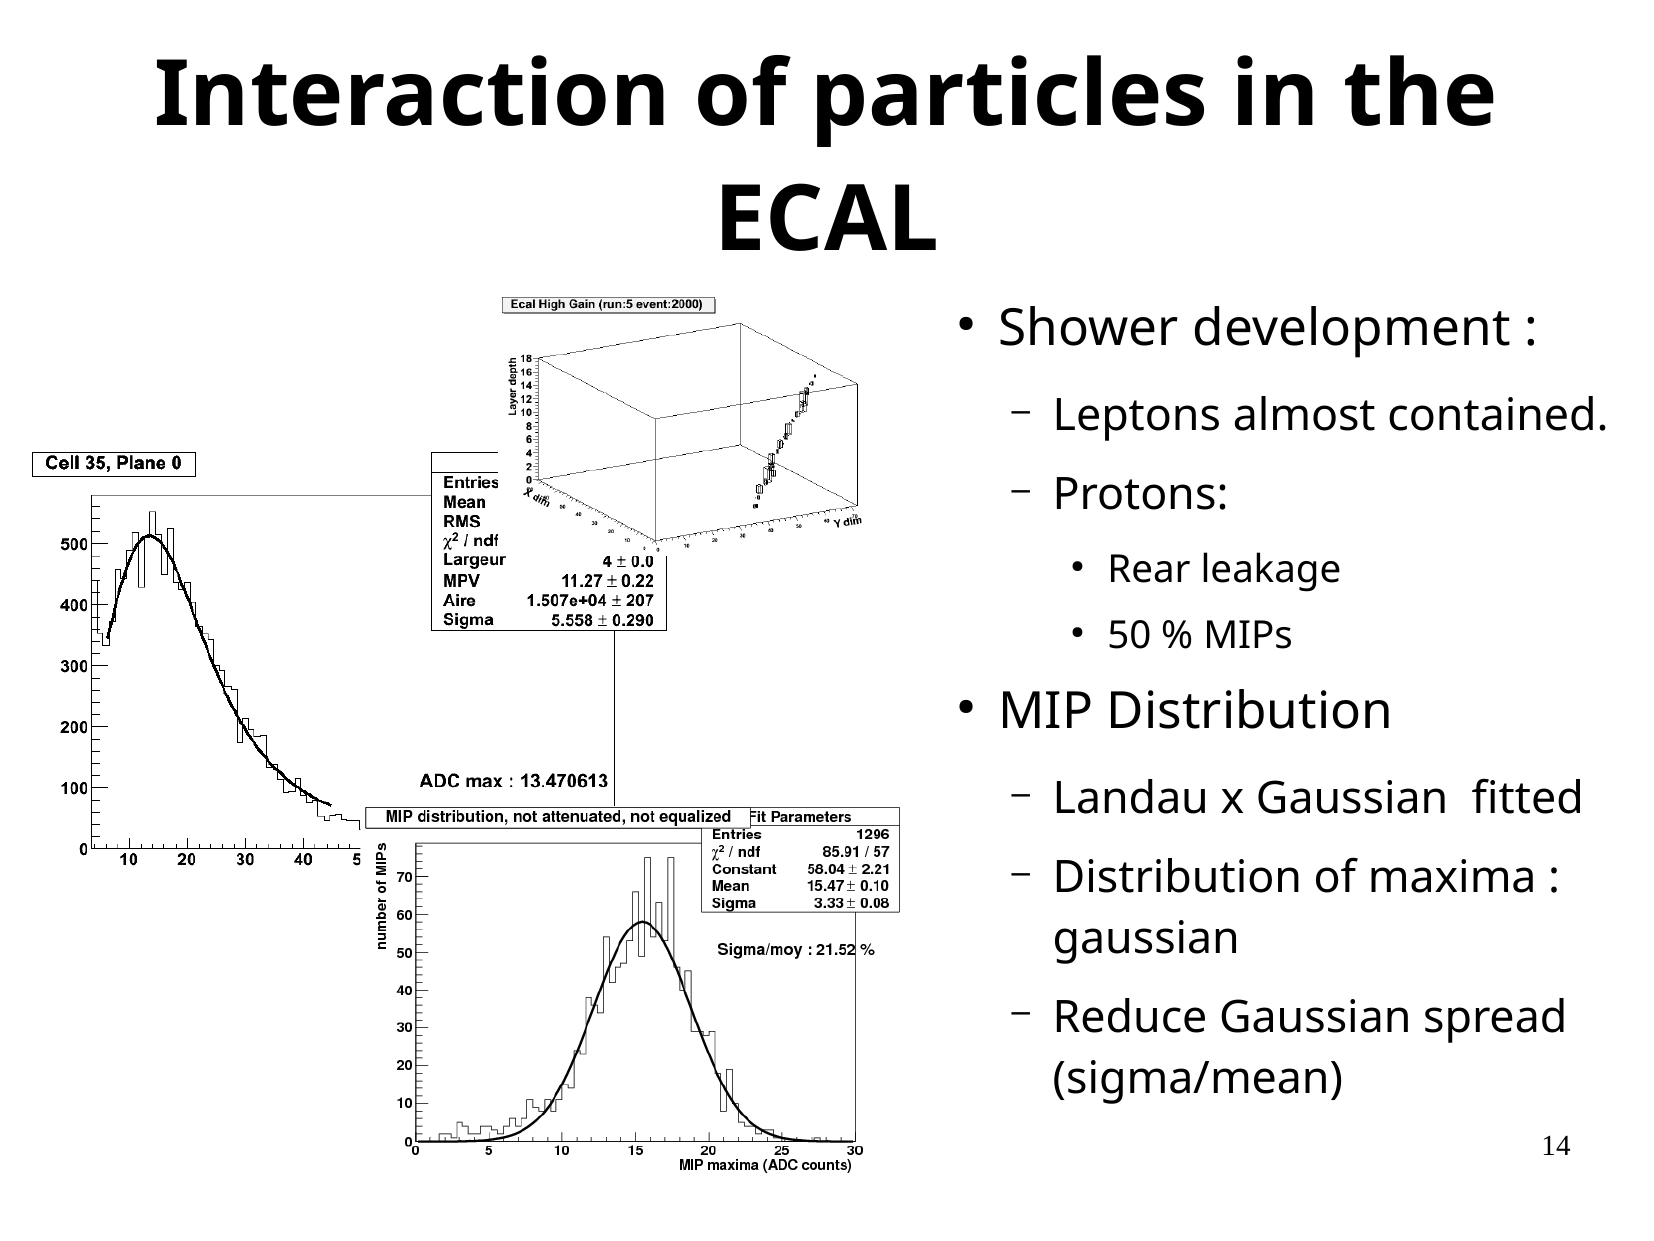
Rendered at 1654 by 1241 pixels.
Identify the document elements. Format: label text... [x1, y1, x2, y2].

picture [26, 292, 864, 893]
chart [360, 806, 954, 1212]
title Interaction of particles in the ECAL [82, 49, 1571, 257]
list Shower development : Leptons almost contained. Protons: Rear leakage 50 % MIPs MIP Distribution Landau x Gaussian fitted Distribution of maxima : gaussian Reduce Gaussian spread (sigma/mean) [943, 290, 1615, 1179]
